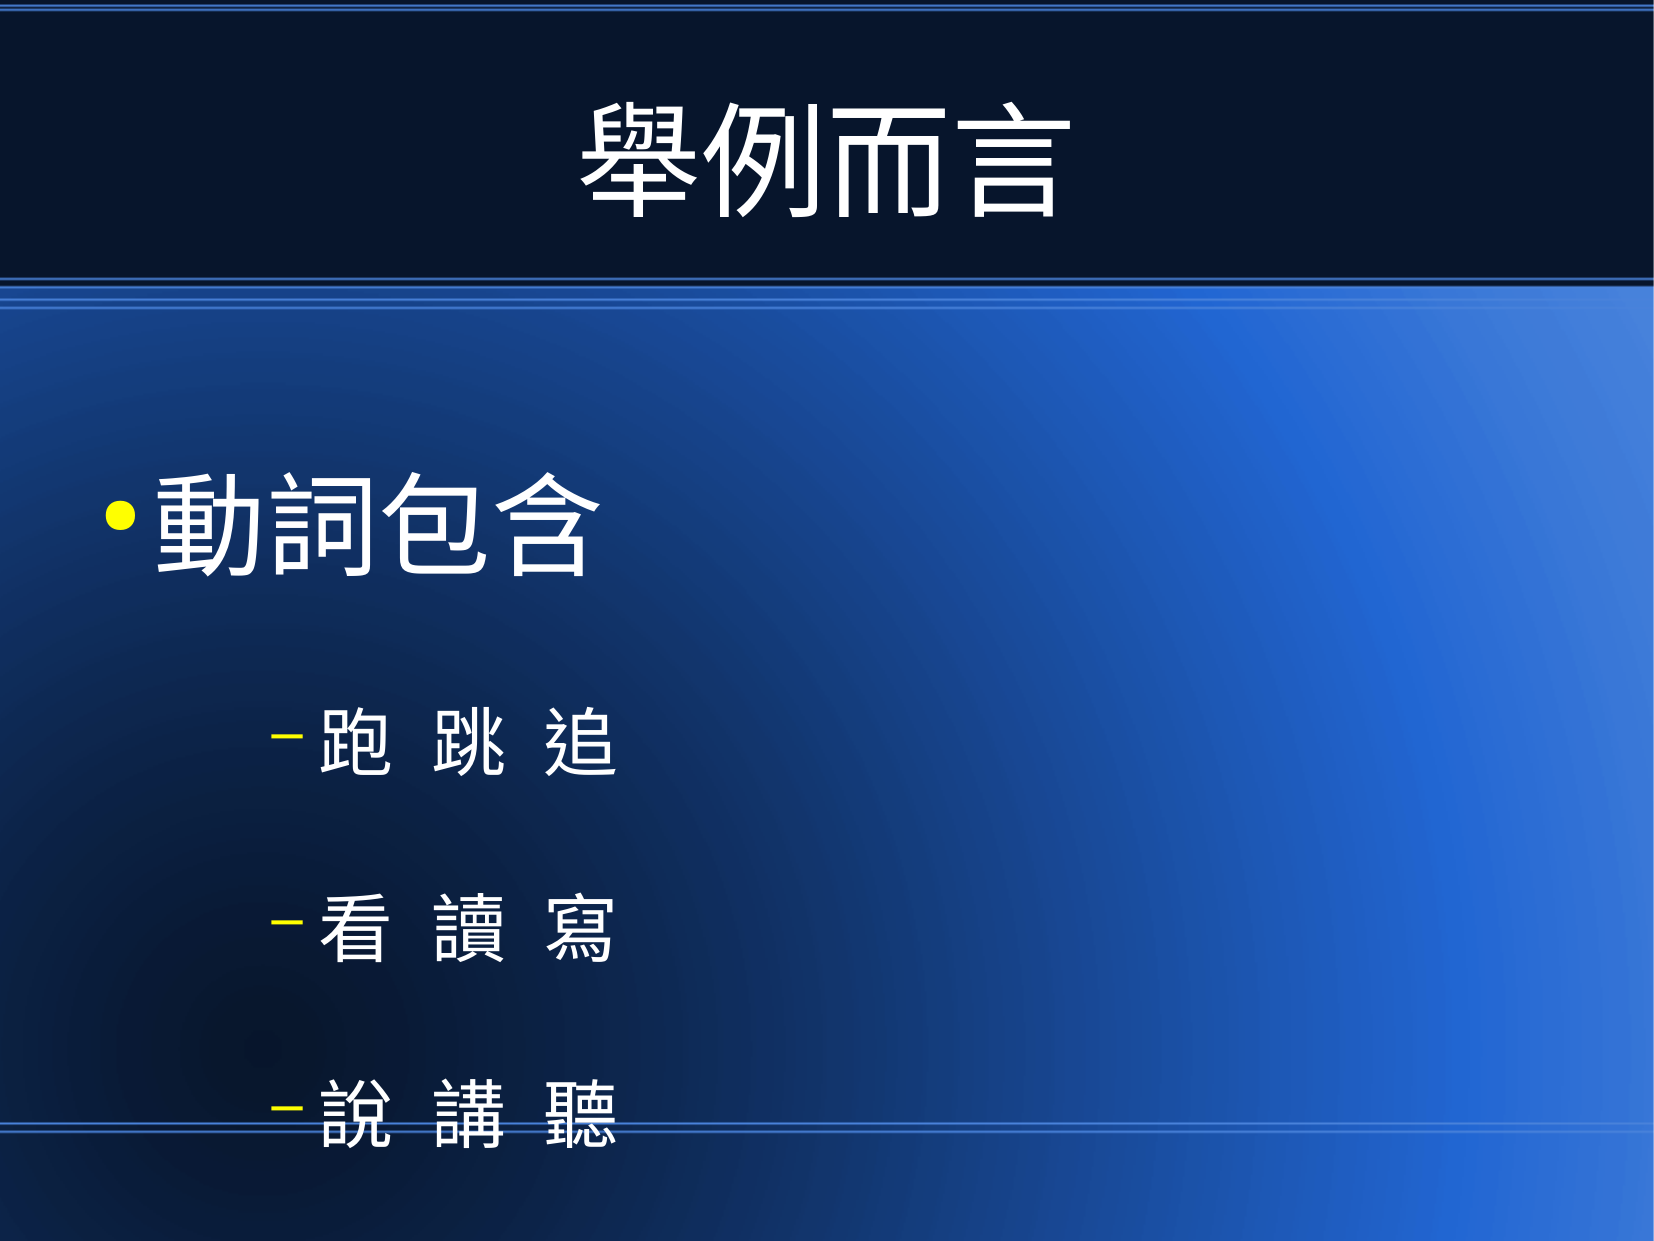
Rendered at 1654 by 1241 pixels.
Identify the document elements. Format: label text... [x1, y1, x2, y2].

picture [0, 0, 1654, 1241]
title 舉例而言 [82, 49, 1571, 257]
list 動詞包含 跑 跳 追 看 讀 寫 說 講 聽 學 教 研 [82, 355, 1571, 1241]
